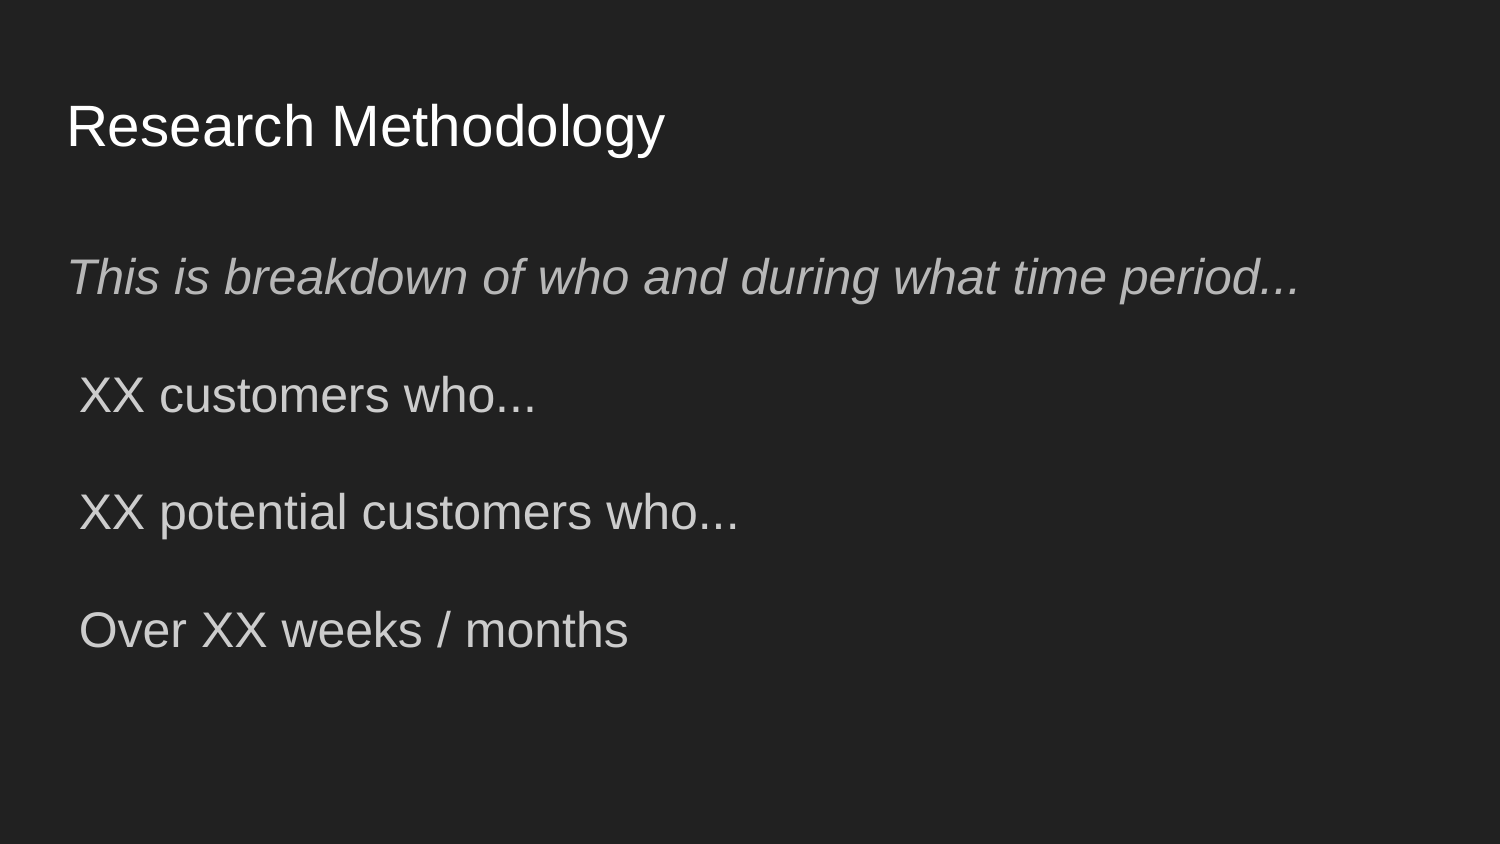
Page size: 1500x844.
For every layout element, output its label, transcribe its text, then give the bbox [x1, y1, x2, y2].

list This is breakdown of who and during what time period... XX customers who... XX potential customers who... Over XX weeks / months [51, 189, 1449, 750]
title Research Methodology [51, 72, 1449, 167]
